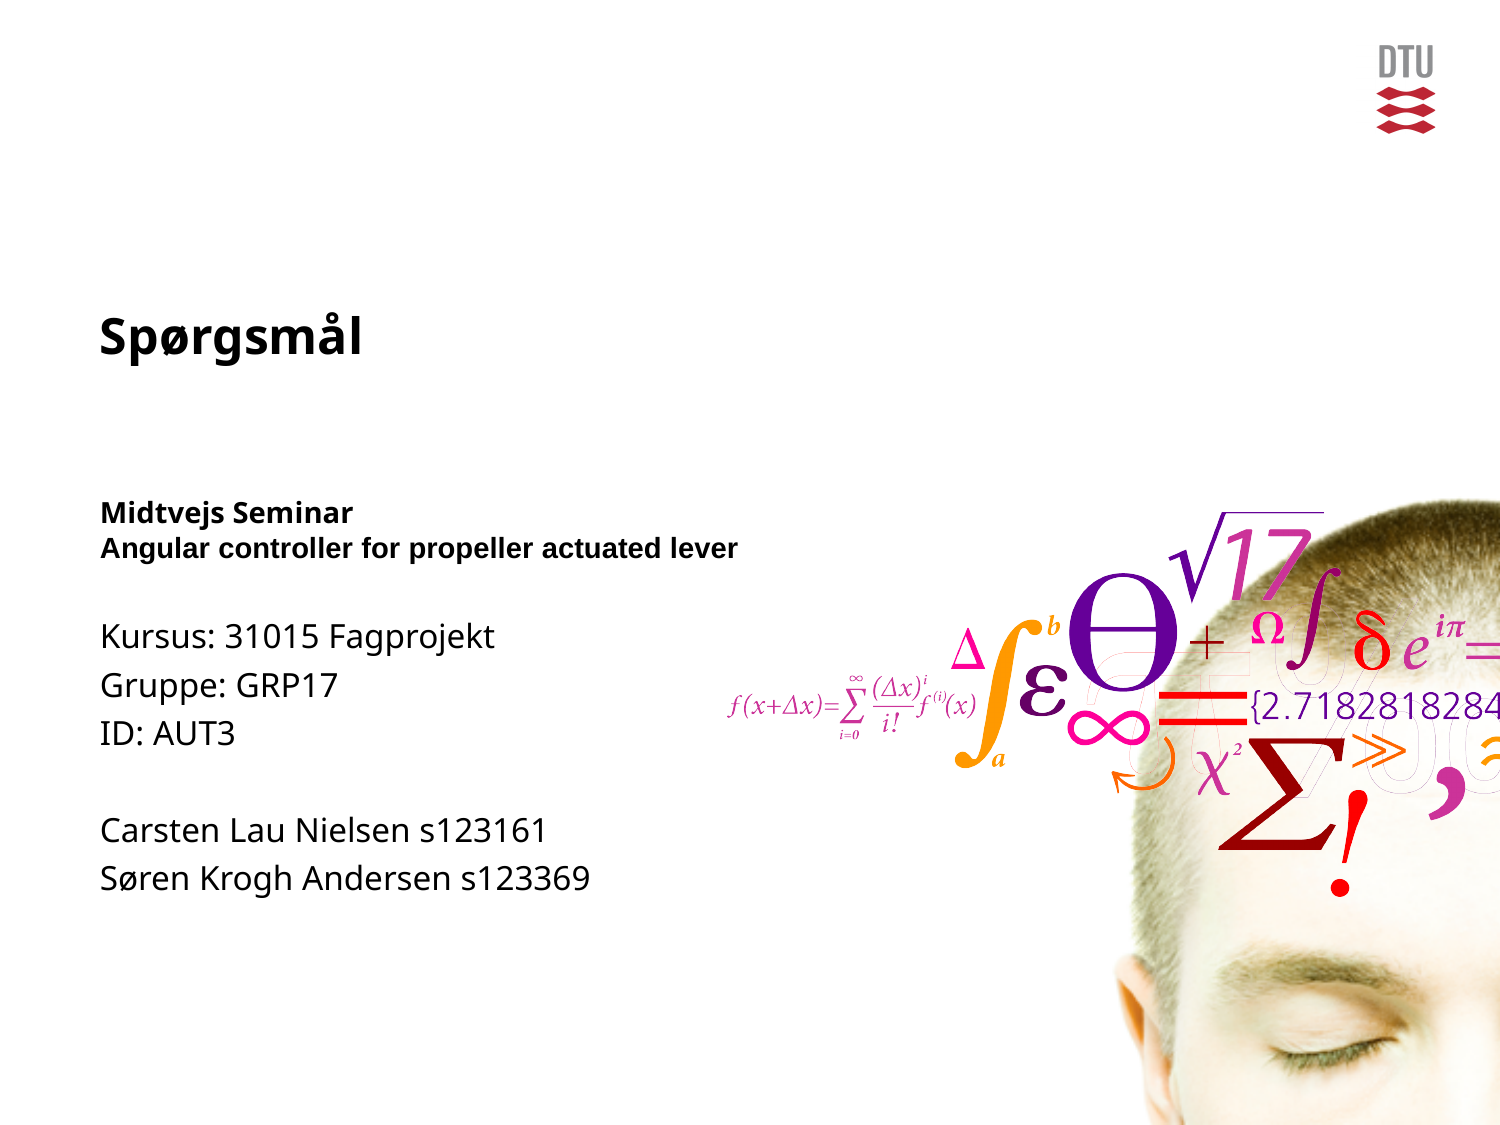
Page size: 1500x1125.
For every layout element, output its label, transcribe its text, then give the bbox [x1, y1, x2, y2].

picture [1150, 512, 1500, 897]
subtitle Midtvejs Seminar Angular controller for propeller actuated lever Kursus: 31015 Fagprojekt Gruppe: GRP17 ID: AUT3 Carsten Lau Nielsen s123161 Søren Krogh Andersen s123369 [99, 59, 1150, 994]
